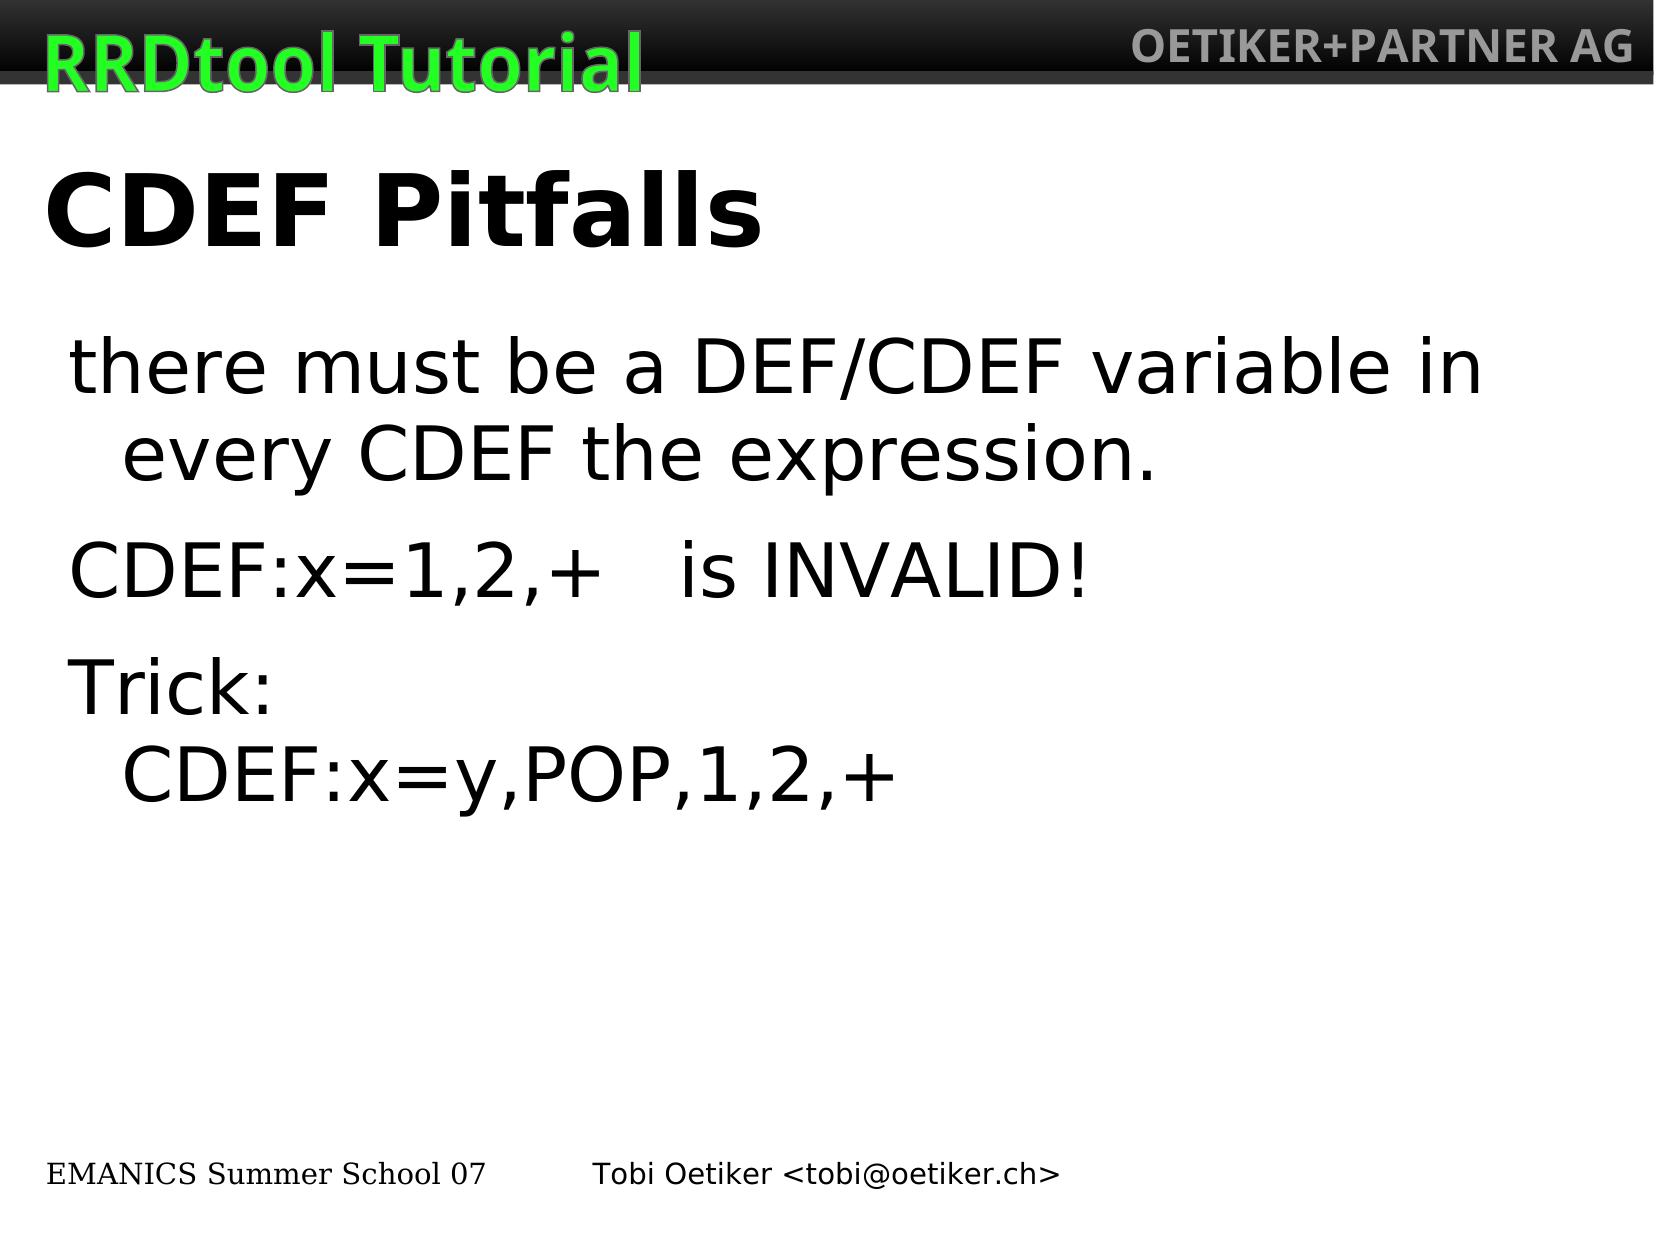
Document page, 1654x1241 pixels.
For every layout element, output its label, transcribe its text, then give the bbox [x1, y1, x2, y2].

title CDEF Pitfalls [43, 137, 1582, 287]
list there must be a DEF/CDEF variable in every CDEF the expression. CDEF:x=1,2,+ is INVALID! Trick: CDEF:x=y,POP,1,2,+ [50, 323, 1571, 1093]
